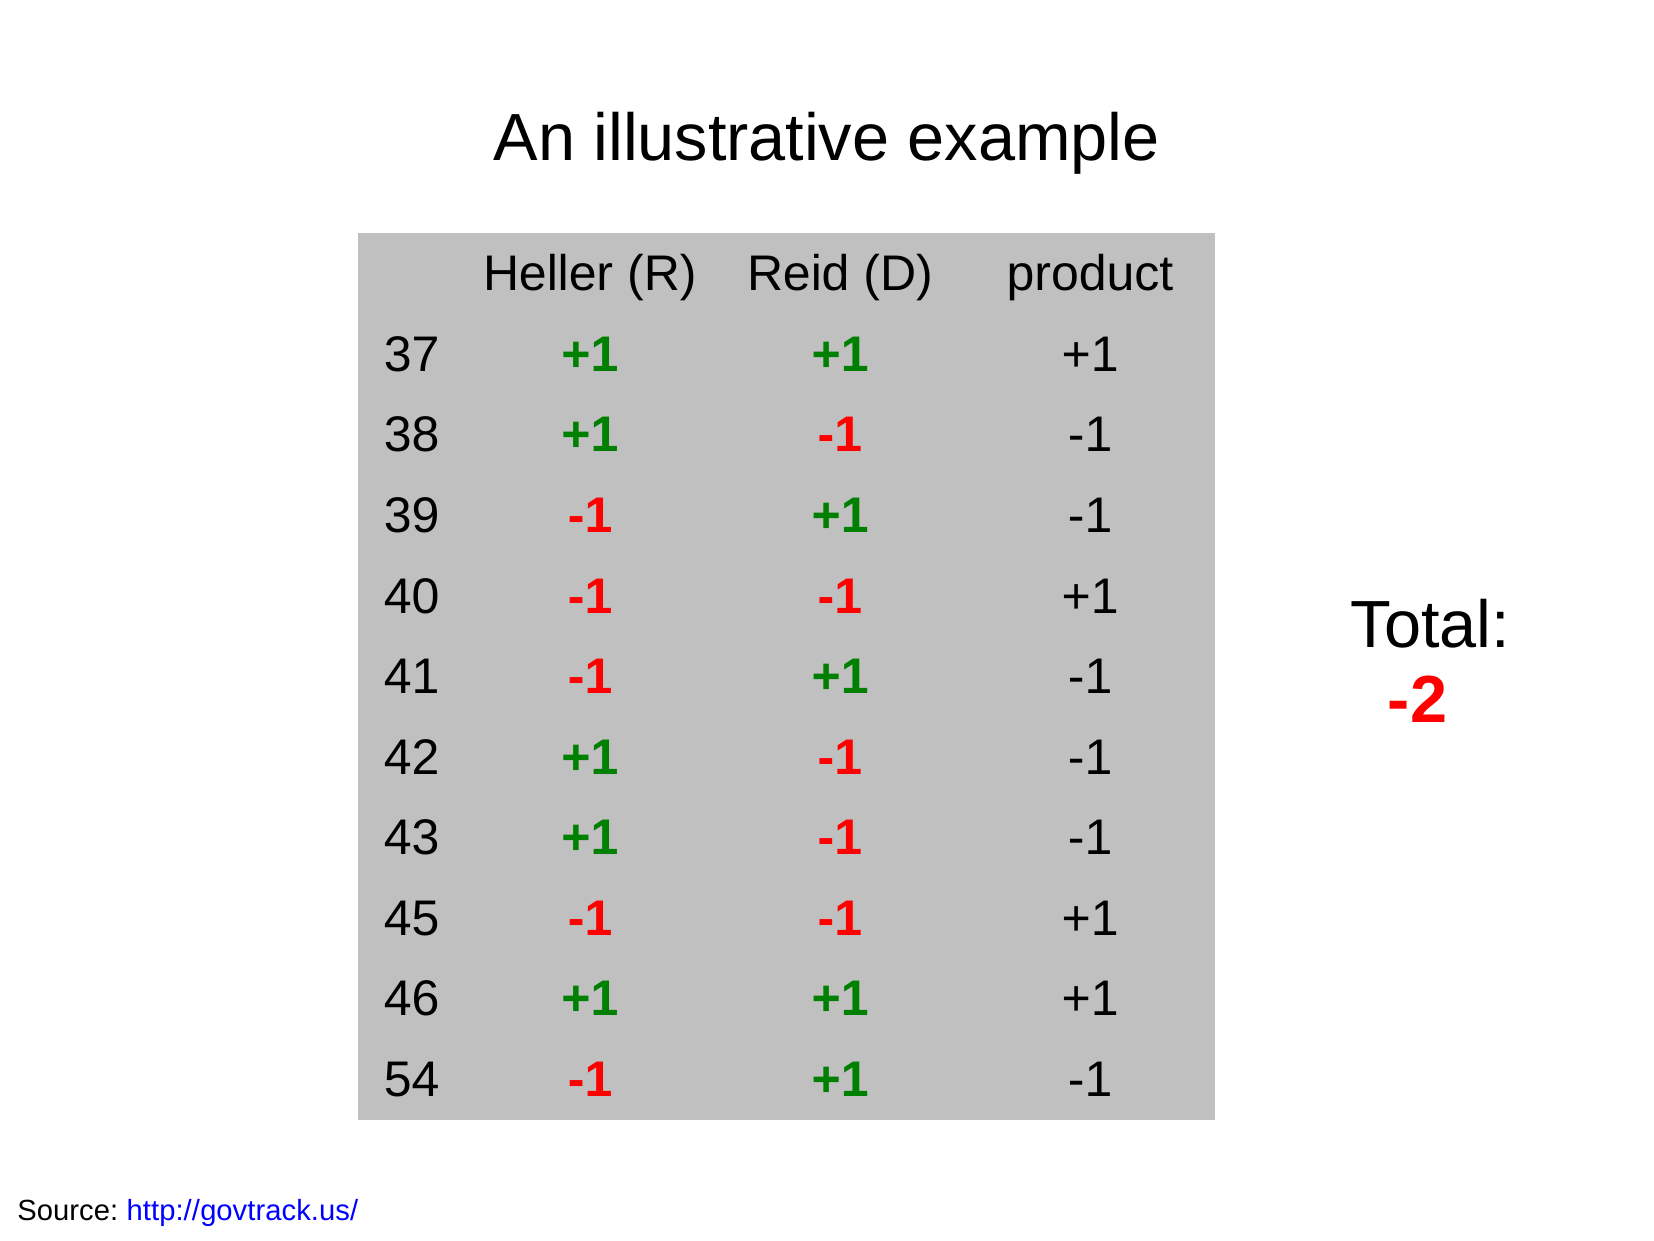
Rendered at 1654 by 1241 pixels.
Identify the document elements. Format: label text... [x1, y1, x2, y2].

table_header Heller (R) [465, 233, 715, 314]
table_cell +1 [965, 314, 1215, 394]
table_cell -1 [965, 636, 1215, 717]
table_header product [965, 233, 1215, 314]
table_cell 42 [358, 717, 465, 797]
table_cell +1 [965, 958, 1215, 1039]
table_cell +1 [715, 314, 965, 394]
table_cell -1 [465, 636, 715, 717]
table_cell -1 [465, 878, 715, 958]
table_cell +1 [965, 878, 1215, 958]
table_cell +1 [715, 1039, 965, 1120]
table_cell -1 [965, 797, 1215, 878]
table_cell -1 [715, 878, 965, 958]
table_cell +1 [715, 958, 965, 1039]
table_cell +1 [715, 475, 965, 555]
table_cell 41 [358, 636, 465, 717]
text_box Total: -2 [1336, 579, 1599, 745]
table_cell -1 [465, 475, 715, 555]
table_cell +1 [465, 958, 715, 1039]
table_cell 45 [358, 878, 465, 958]
text_box Source: http://govtrack.us/ [2, 1186, 1163, 1234]
table_cell 40 [358, 555, 465, 636]
table_cell -1 [715, 555, 965, 636]
subtitle An illustrative example [82, 49, 1571, 226]
table_cell -1 [465, 1039, 715, 1120]
table_cell 46 [358, 958, 465, 1039]
table_cell +1 [465, 717, 715, 797]
table_cell +1 [465, 314, 715, 394]
table_cell +1 [465, 394, 715, 475]
table_header [358, 233, 465, 314]
table_cell 54 [358, 1039, 465, 1120]
table_cell +1 [715, 636, 965, 717]
table_cell -1 [965, 1039, 1215, 1120]
table_cell -1 [715, 394, 965, 475]
table_cell +1 [965, 555, 1215, 636]
table_cell 39 [358, 475, 465, 555]
table_cell 38 [358, 394, 465, 475]
table_cell 37 [358, 314, 465, 394]
table_cell 43 [358, 797, 465, 878]
table_cell -1 [965, 475, 1215, 555]
table_header Reid (D) [715, 233, 965, 314]
table_cell -1 [965, 717, 1215, 797]
table_cell -1 [965, 394, 1215, 475]
table_cell -1 [715, 797, 965, 878]
table_cell -1 [465, 555, 715, 636]
table_cell -1 [715, 717, 965, 797]
table_cell +1 [465, 797, 715, 878]
